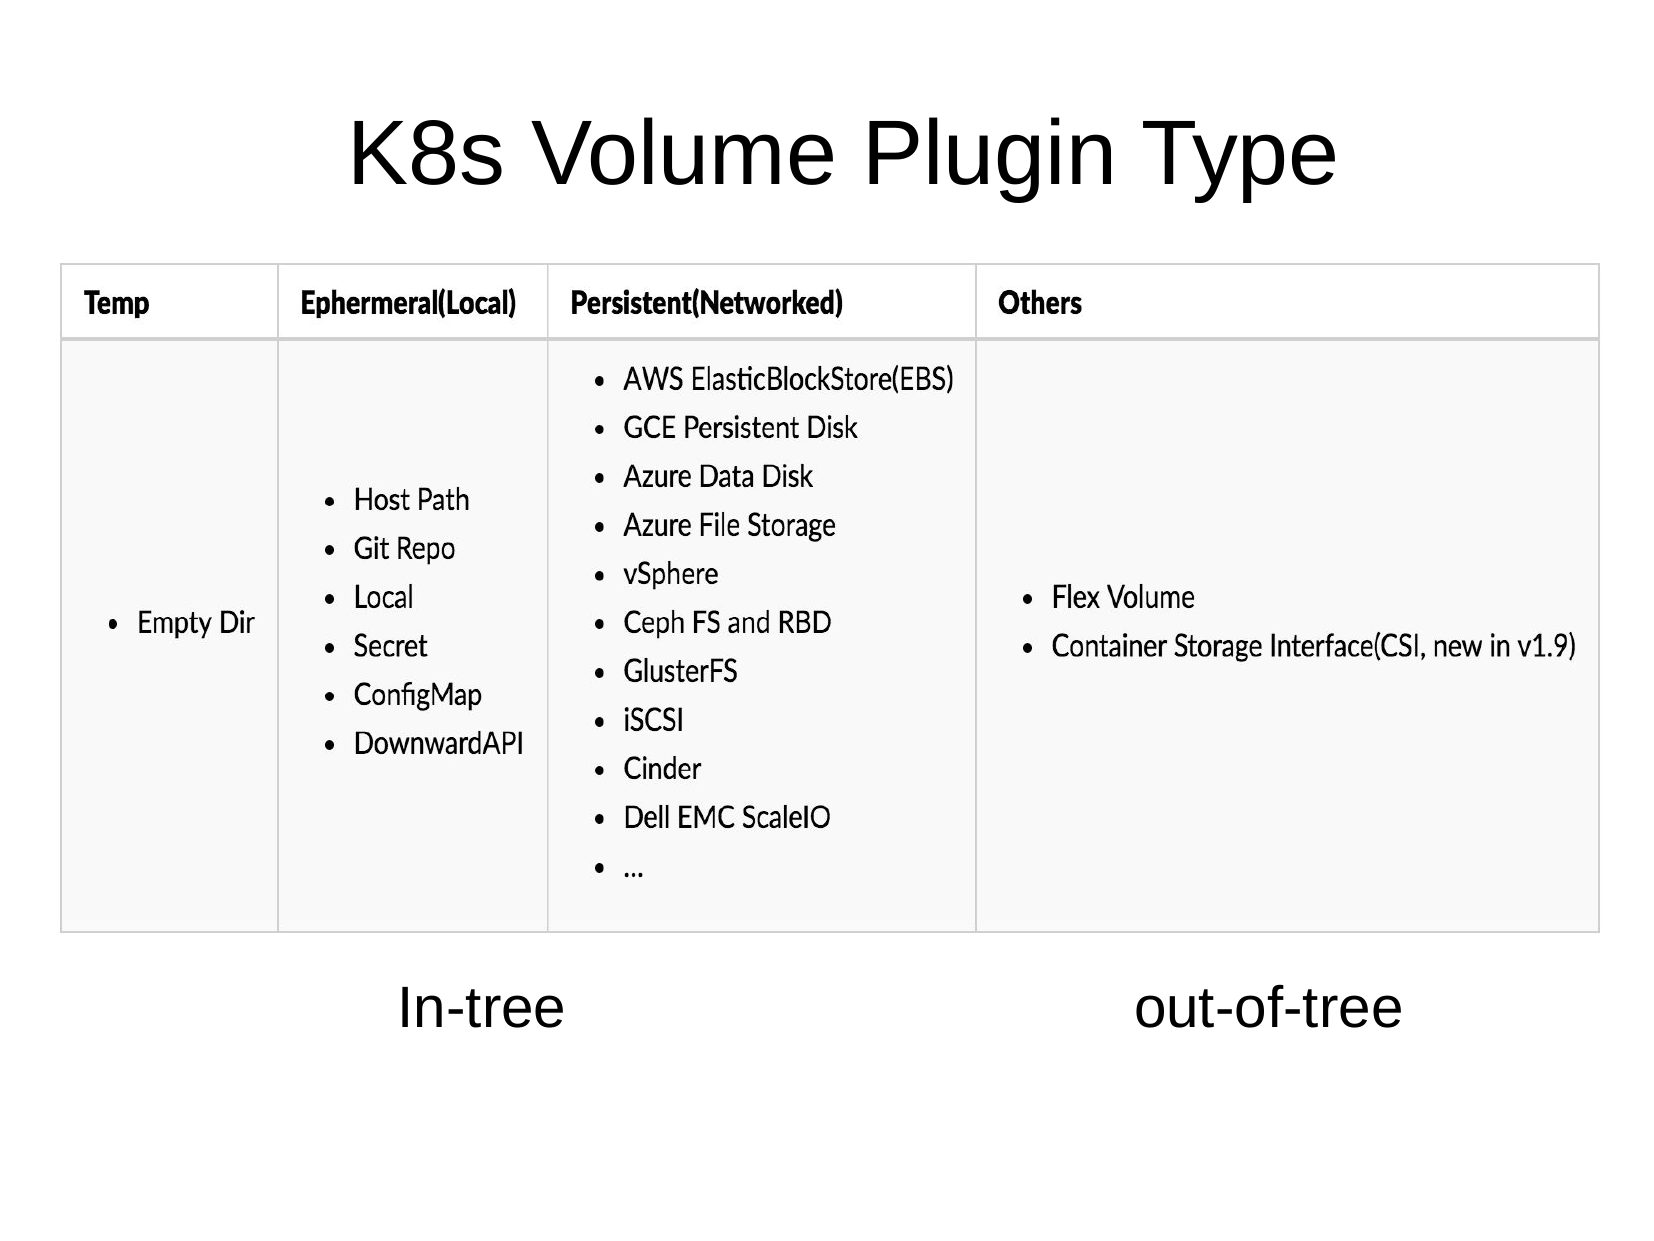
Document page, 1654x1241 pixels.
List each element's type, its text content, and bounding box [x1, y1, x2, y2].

picture [30, 239, 1636, 961]
list In-tree out-of-tree [326, 975, 1654, 1241]
title K8s Volume Plugin Type [82, 49, 1571, 239]
